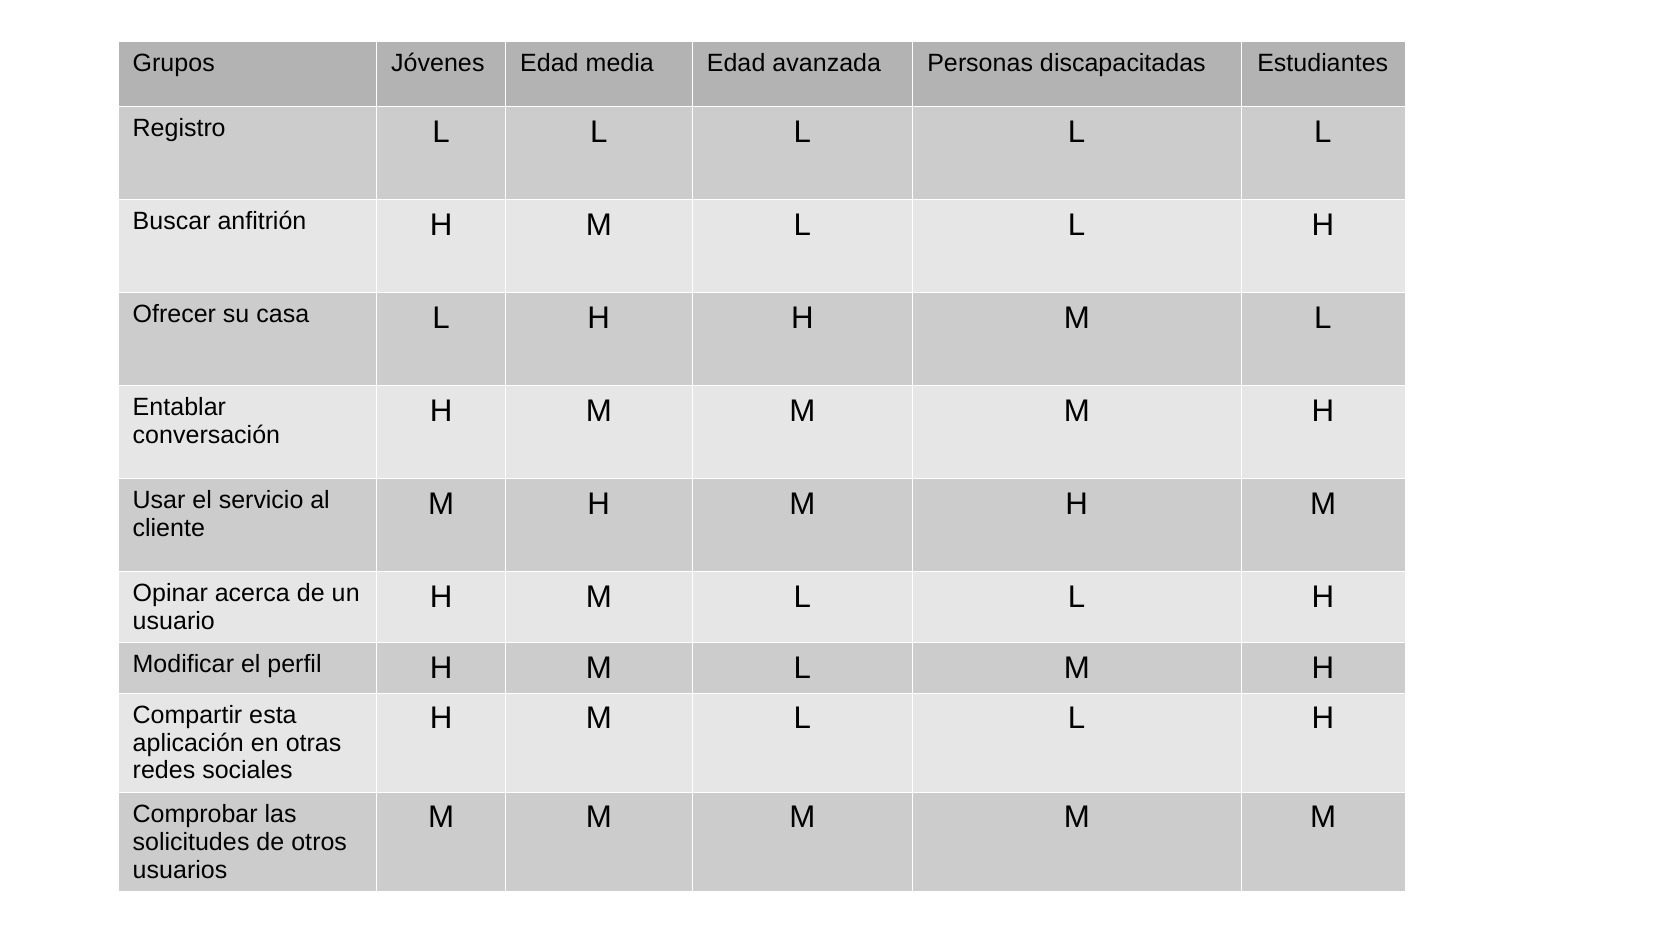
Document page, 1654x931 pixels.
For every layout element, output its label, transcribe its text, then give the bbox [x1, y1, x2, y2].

table_cell M [506, 572, 692, 642]
table_cell L [913, 200, 1241, 292]
table_cell L [1242, 293, 1405, 385]
table_cell H [693, 293, 912, 385]
table_cell L [693, 572, 912, 642]
table_cell L [693, 107, 912, 199]
table_cell L [913, 572, 1241, 642]
table_cell Buscar anfitrión [119, 200, 376, 292]
table_cell M [506, 793, 692, 891]
table_cell Entablar conversación [119, 386, 376, 478]
table_cell M [693, 479, 912, 571]
table_cell M [1242, 793, 1405, 891]
table_cell H [377, 643, 505, 693]
table_cell H [913, 479, 1241, 571]
table_cell M [913, 643, 1241, 693]
table_header Estudiantes [1242, 42, 1405, 106]
table_cell H [1242, 386, 1405, 478]
table_header Jóvenes [377, 42, 505, 106]
table_header Edad avanzada [693, 42, 912, 106]
table_cell H [1242, 694, 1405, 792]
table_cell M [1242, 479, 1405, 571]
table_cell M [377, 793, 505, 891]
table_cell Modificar el perfil [119, 643, 376, 693]
table_cell H [506, 293, 692, 385]
table_cell L [913, 107, 1241, 199]
table_cell H [1242, 200, 1405, 292]
table_cell H [1242, 572, 1405, 642]
table_cell L [693, 200, 912, 292]
table_cell M [693, 793, 912, 891]
table_cell Comprobar las solicitudes de otros usuarios [119, 793, 376, 891]
table_cell L [1242, 107, 1405, 199]
table_cell H [506, 479, 692, 571]
table_cell L [377, 107, 505, 199]
table_header Personas discapacitadas [913, 42, 1241, 106]
table_cell M [693, 386, 912, 478]
table_cell L [693, 643, 912, 693]
table_cell L [913, 694, 1241, 792]
table_header Grupos [119, 42, 376, 106]
table_cell L [377, 293, 505, 385]
table_cell H [377, 694, 505, 792]
table_cell M [377, 479, 505, 571]
table_cell Registro [119, 107, 376, 199]
table_cell H [377, 572, 505, 642]
table_cell M [506, 200, 692, 292]
table_cell M [506, 643, 692, 693]
table_cell M [506, 694, 692, 792]
table_cell M [913, 386, 1241, 478]
table_cell L [693, 694, 912, 792]
table_cell H [377, 386, 505, 478]
table_cell H [377, 200, 505, 292]
table_cell Opinar acerca de un usuario [119, 572, 376, 642]
table_cell Ofrecer su casa [119, 293, 376, 385]
table_cell H [1242, 643, 1405, 693]
table_cell Usar el servicio al cliente [119, 479, 376, 571]
table_header Edad media [506, 42, 692, 106]
table_cell M [506, 386, 692, 478]
table_cell Compartir esta aplicación en otras redes sociales [119, 694, 376, 792]
table_cell M [913, 293, 1241, 385]
table_cell M [913, 793, 1241, 891]
table_cell L [506, 107, 692, 199]
